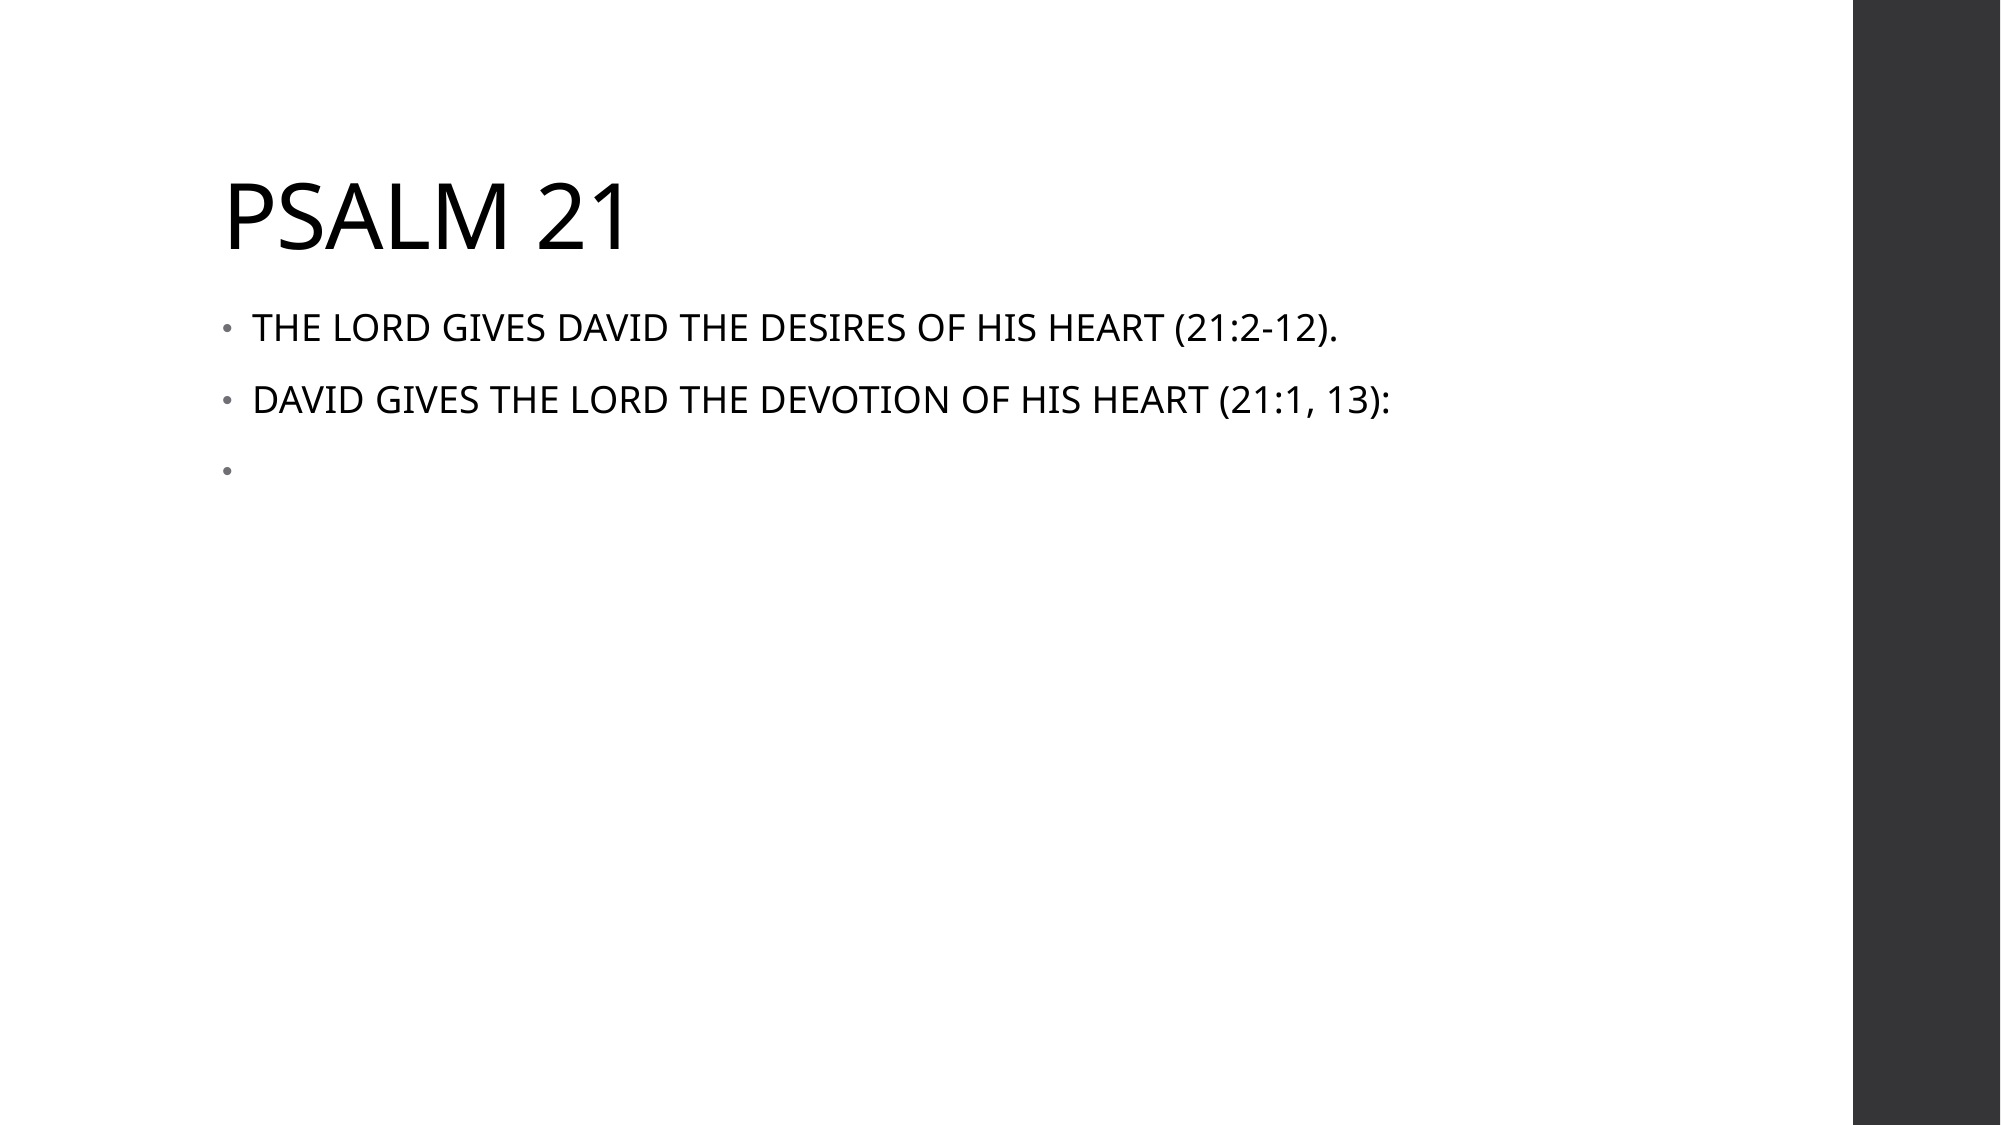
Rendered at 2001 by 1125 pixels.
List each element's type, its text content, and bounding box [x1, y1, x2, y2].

list THE LORD GIVES DAVID THE DESIRES OF HIS HEART (21:2-12). DAVID GIVES THE LORD THE DEVOTION OF HIS HEART (21:1, 13): [206, 299, 1617, 1014]
title PSALM 21 [206, 60, 1797, 278]
